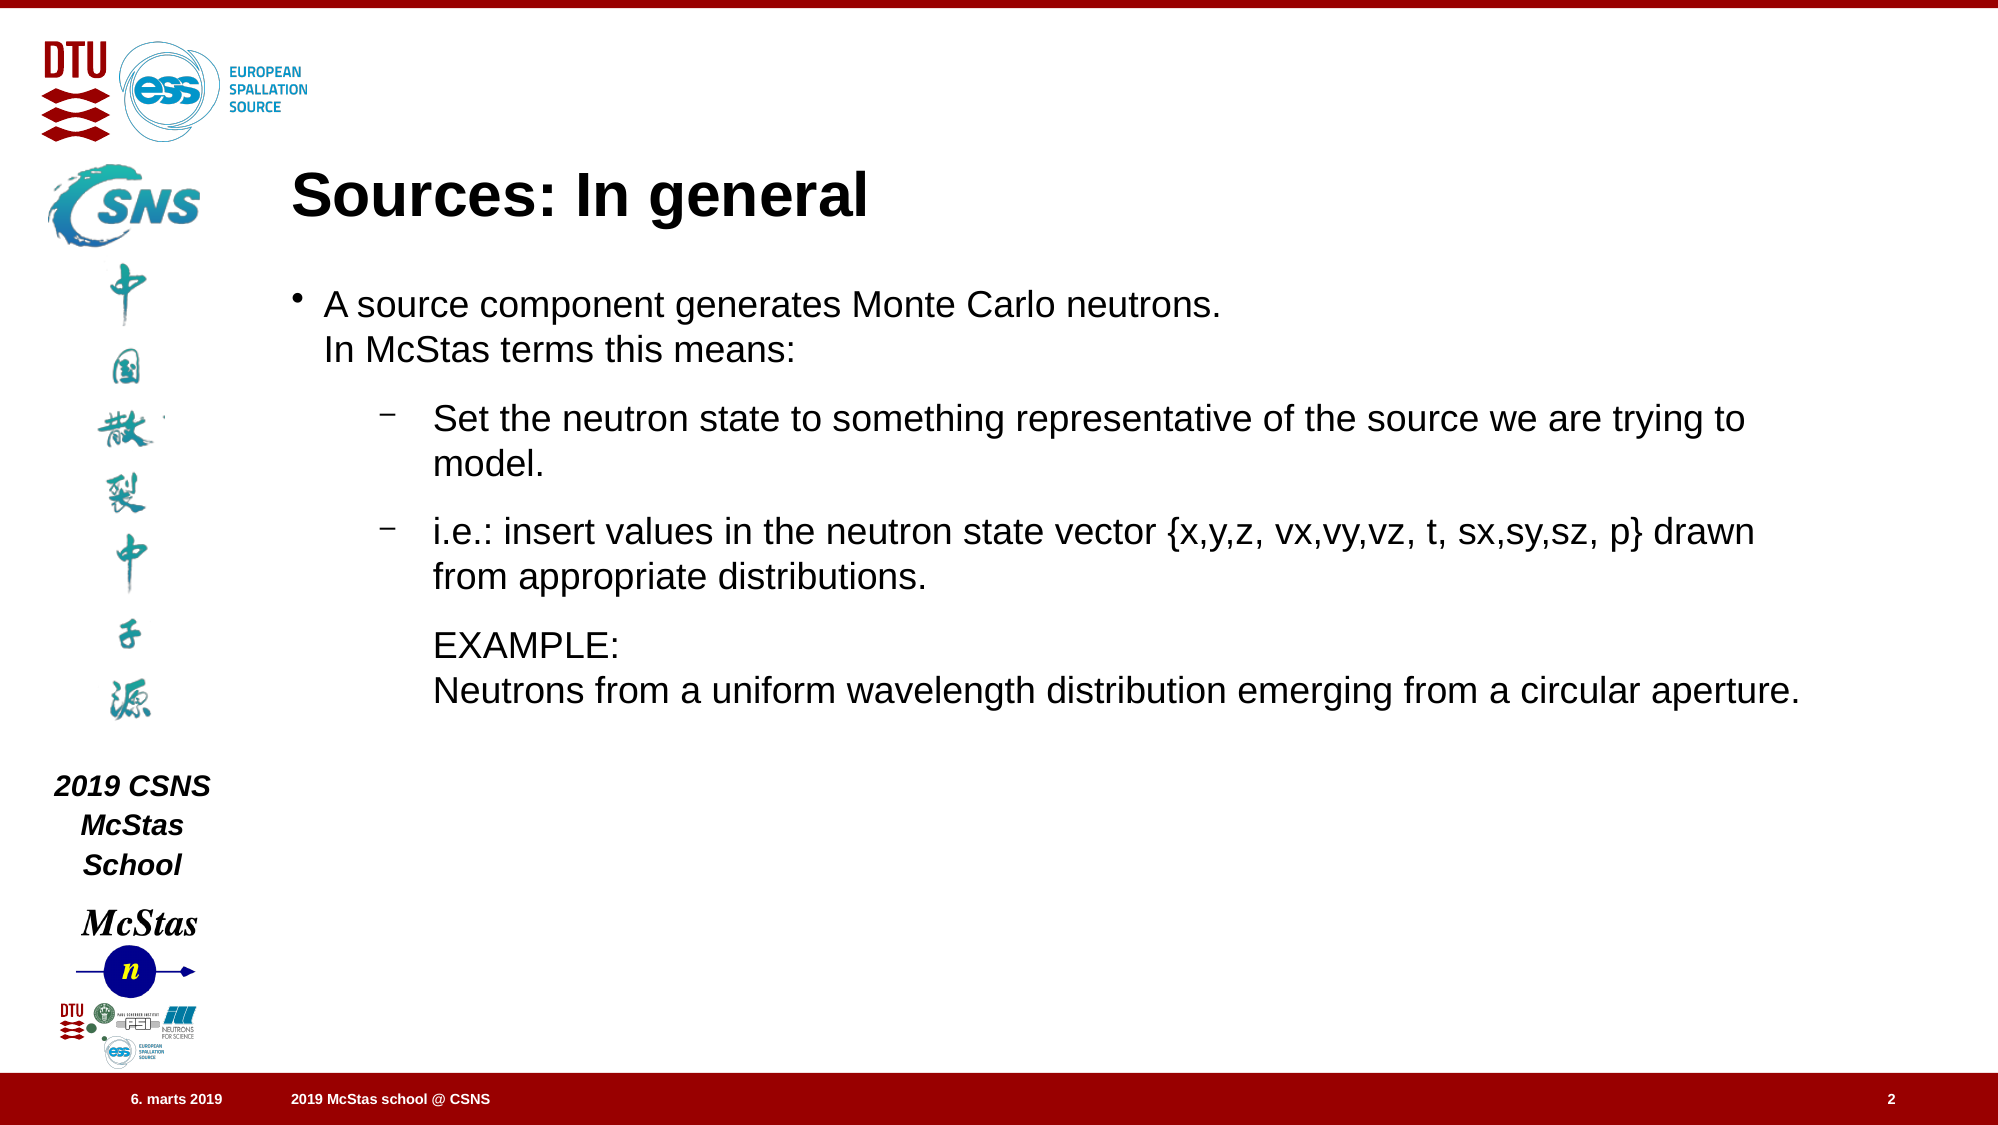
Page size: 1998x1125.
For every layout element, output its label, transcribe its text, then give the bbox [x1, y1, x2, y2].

slide_number <number> [1887, 1088, 1909, 1110]
picture [119, 41, 307, 142]
picture [86, 1003, 197, 1069]
title Sources: In general [291, 69, 1819, 230]
picture [116, 1013, 160, 1030]
picture [59, 908, 213, 999]
picture [48, 162, 209, 744]
list A source component generates Monte Carlo neutrons. In McStas terms this means: Set the neutron state to something representative of the source we are trying to model. i.e.: insert values in the neutron state vector {x,y,z, vx,vy,vz, t, sx,sy,sz, p} drawn from appropriate distributions. EXAMPLE: Neutrons from a uniform wavelength distribution emerging from a circular aperture. [291, 279, 1819, 1026]
